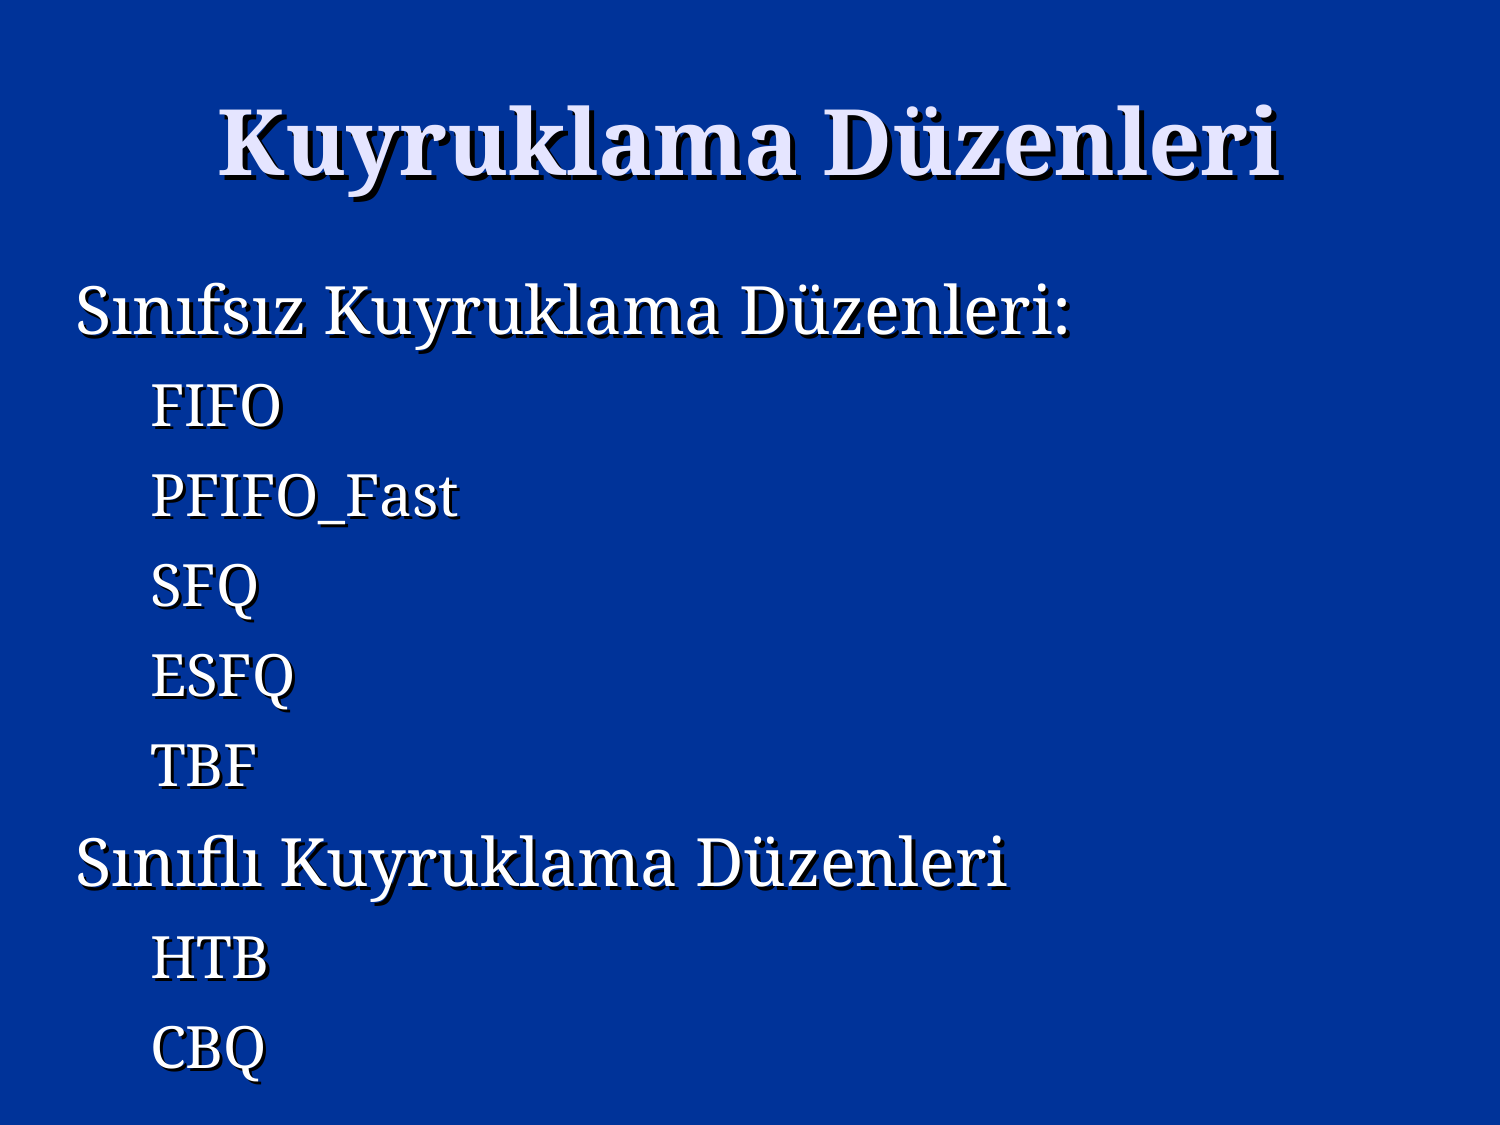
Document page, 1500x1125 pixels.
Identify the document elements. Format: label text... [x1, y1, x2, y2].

list Sınıfsız Kuyruklama Düzenleri: FIFO PFIFO_Fast SFQ ESFQ TBF Sınıflı Kuyruklama Düzenleri HTB CBQ [75, 263, 1426, 1006]
title Kuyruklama Düzenleri [75, 44, 1426, 233]
